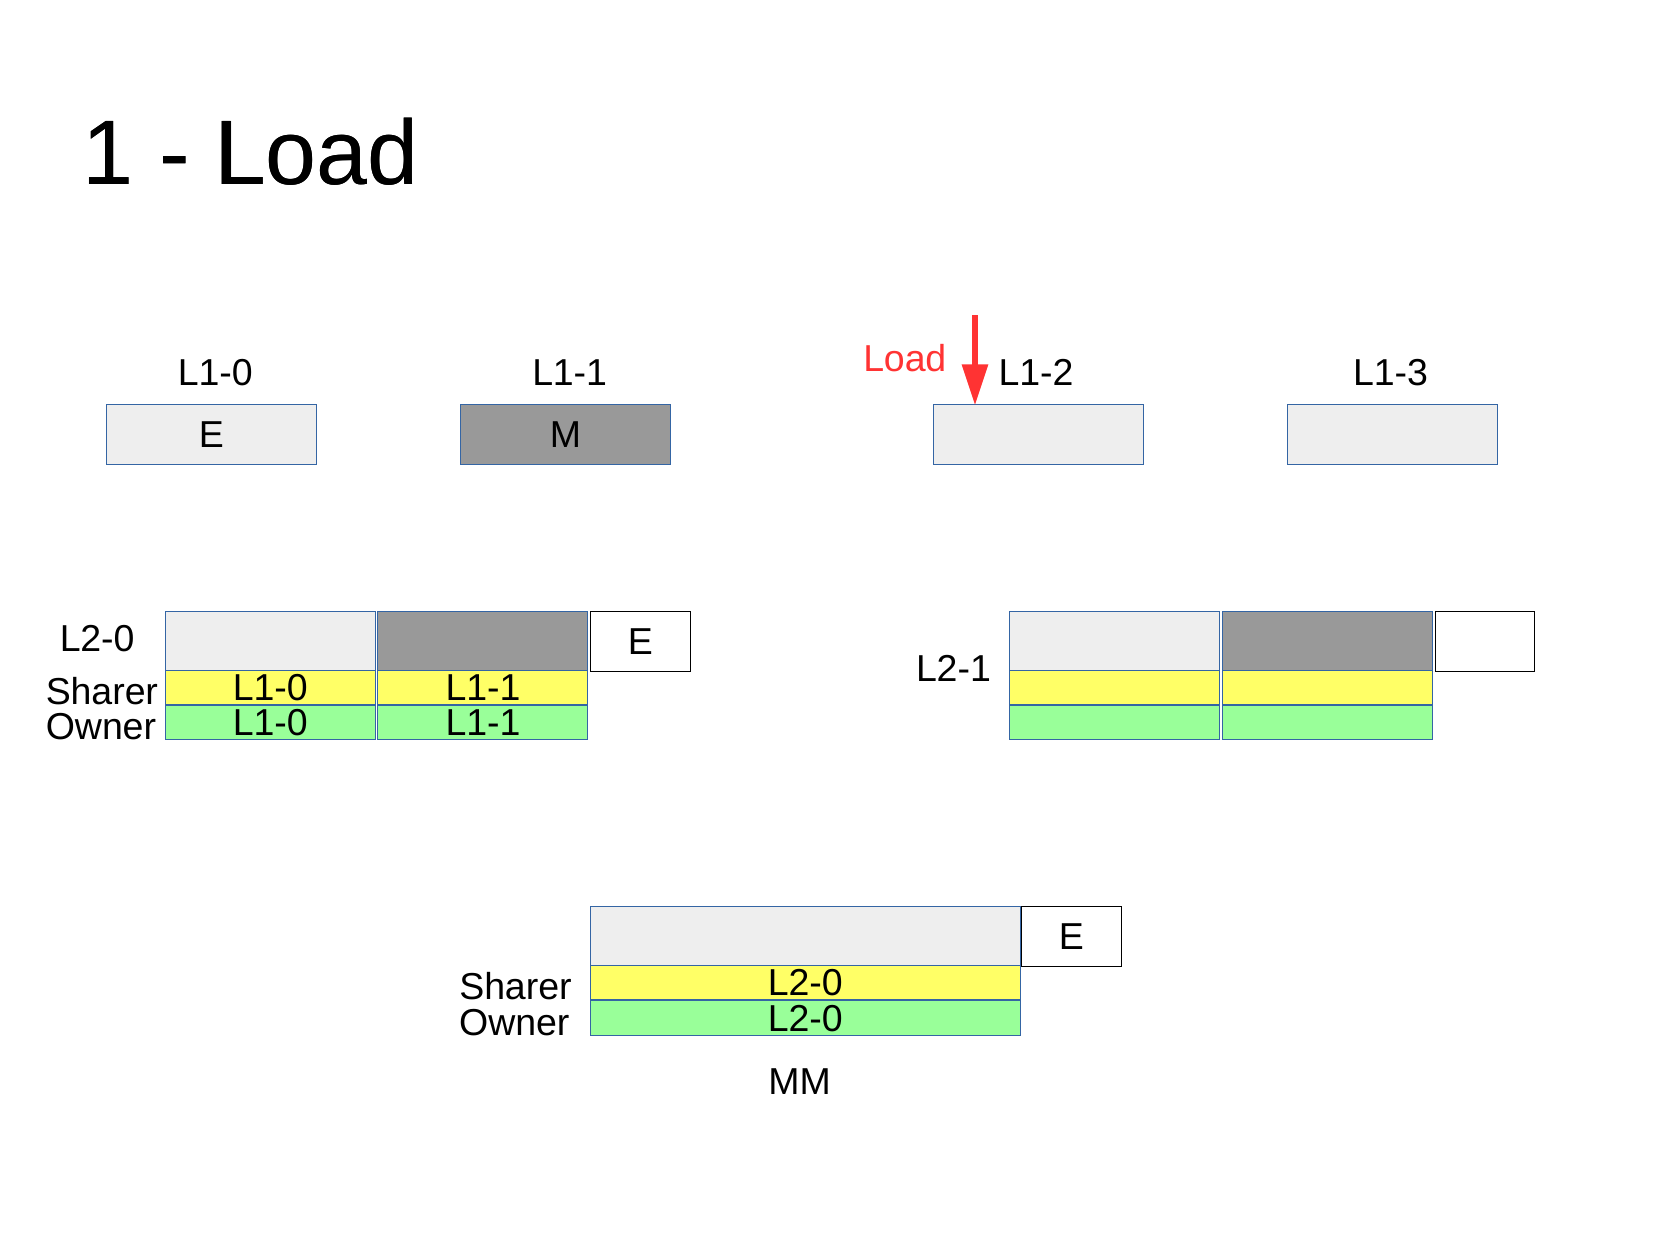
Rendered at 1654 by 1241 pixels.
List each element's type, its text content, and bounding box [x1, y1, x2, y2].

text_box MM [753, 1053, 889, 1111]
text_box L1-0 [174, 670, 376, 705]
text_box L1-0 [171, 705, 376, 740]
text_box L2-0 [590, 965, 1021, 1000]
text_box L1-3 [1338, 344, 1474, 402]
text_box [1435, 611, 1535, 672]
text_box [1222, 611, 1433, 740]
text_box [1287, 404, 1498, 465]
text_box Sharer [31, 662, 174, 720]
text_box M [460, 404, 671, 465]
text_box [1009, 611, 1220, 740]
text_box L2-0 [45, 610, 181, 668]
text_box Owner [444, 1016, 585, 1051]
text_box [174, 611, 376, 670]
text_box E [1021, 906, 1122, 967]
text_box L1-0 [163, 344, 299, 402]
text_box [933, 404, 1144, 465]
text_box E [590, 611, 691, 672]
text_box L1-1 [377, 670, 588, 705]
text_box Load [848, 330, 969, 387]
text_box L2-0 [590, 1000, 1021, 1036]
text_box L1-2 [983, 344, 1119, 402]
text_box [590, 906, 1021, 965]
text_box [377, 611, 588, 670]
text_box L1-1 [517, 344, 653, 402]
text_box Sharer [444, 958, 587, 1016]
text_box E [106, 404, 317, 465]
title 1 - Load [82, 49, 1571, 257]
text_box L2-1 [901, 639, 1037, 697]
text_box L1-1 [377, 705, 588, 740]
text_box Owner [31, 720, 171, 756]
